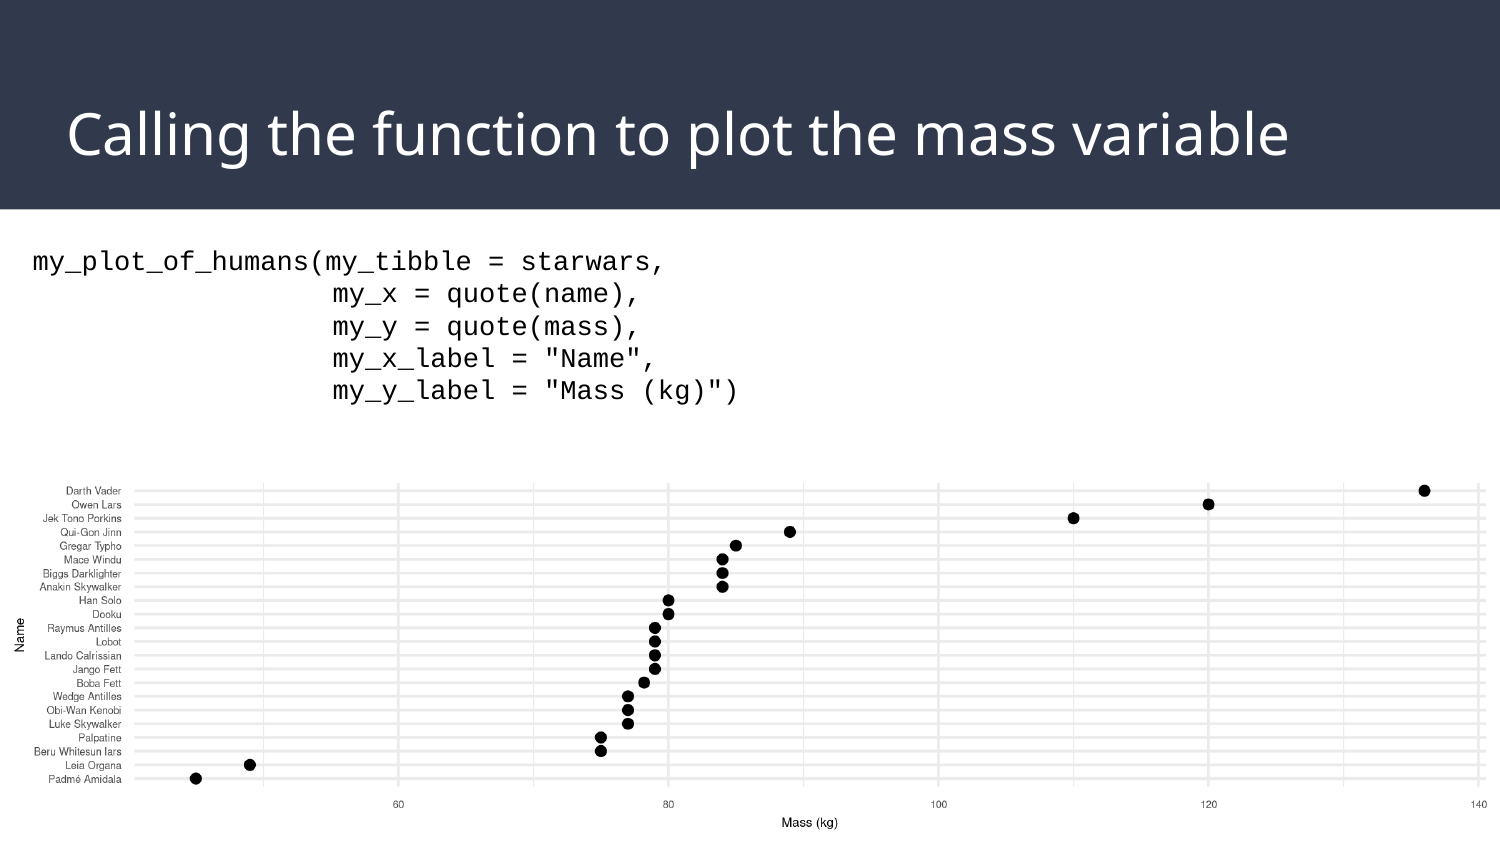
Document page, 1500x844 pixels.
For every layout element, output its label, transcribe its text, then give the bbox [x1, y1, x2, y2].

picture [0, 468, 1500, 844]
title Calling the function to plot the mass variable [51, 82, 1449, 185]
text_box my_plot_of_humans(my_tibble = starwars, my_x = quote(name), my_y = quote(mass), my_x_label = "Name", my_y_label = "Mass (kg)") [17, 227, 762, 468]
